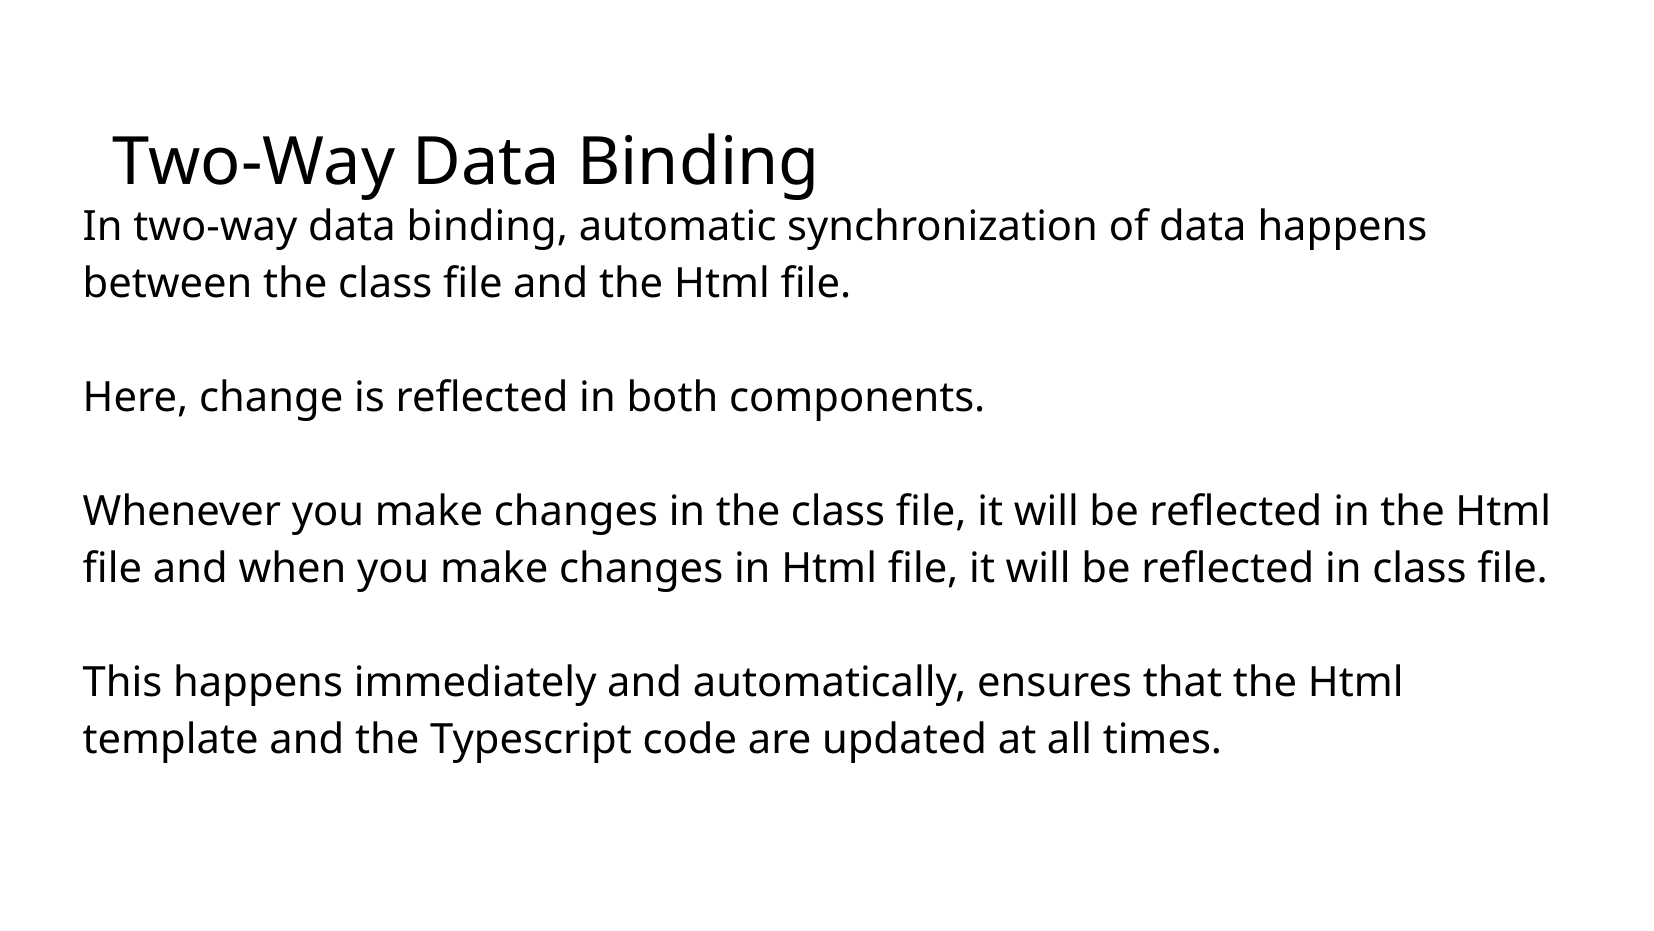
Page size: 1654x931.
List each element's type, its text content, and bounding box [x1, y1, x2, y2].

title Two-Way Data Binding [82, 94, 851, 223]
subtitle In two-way data binding, automatic synchronization of data happens between the class file and the Html file. Here, change is reflected in both components. Whenever you make changes in the class file, it will be reflected in the Html file and when you make changes in Html file, it will be reflected in class file. This happens immediately and automatically, ensures that the Html template and the Typescript code are updated at all times. [82, 287, 1571, 789]
